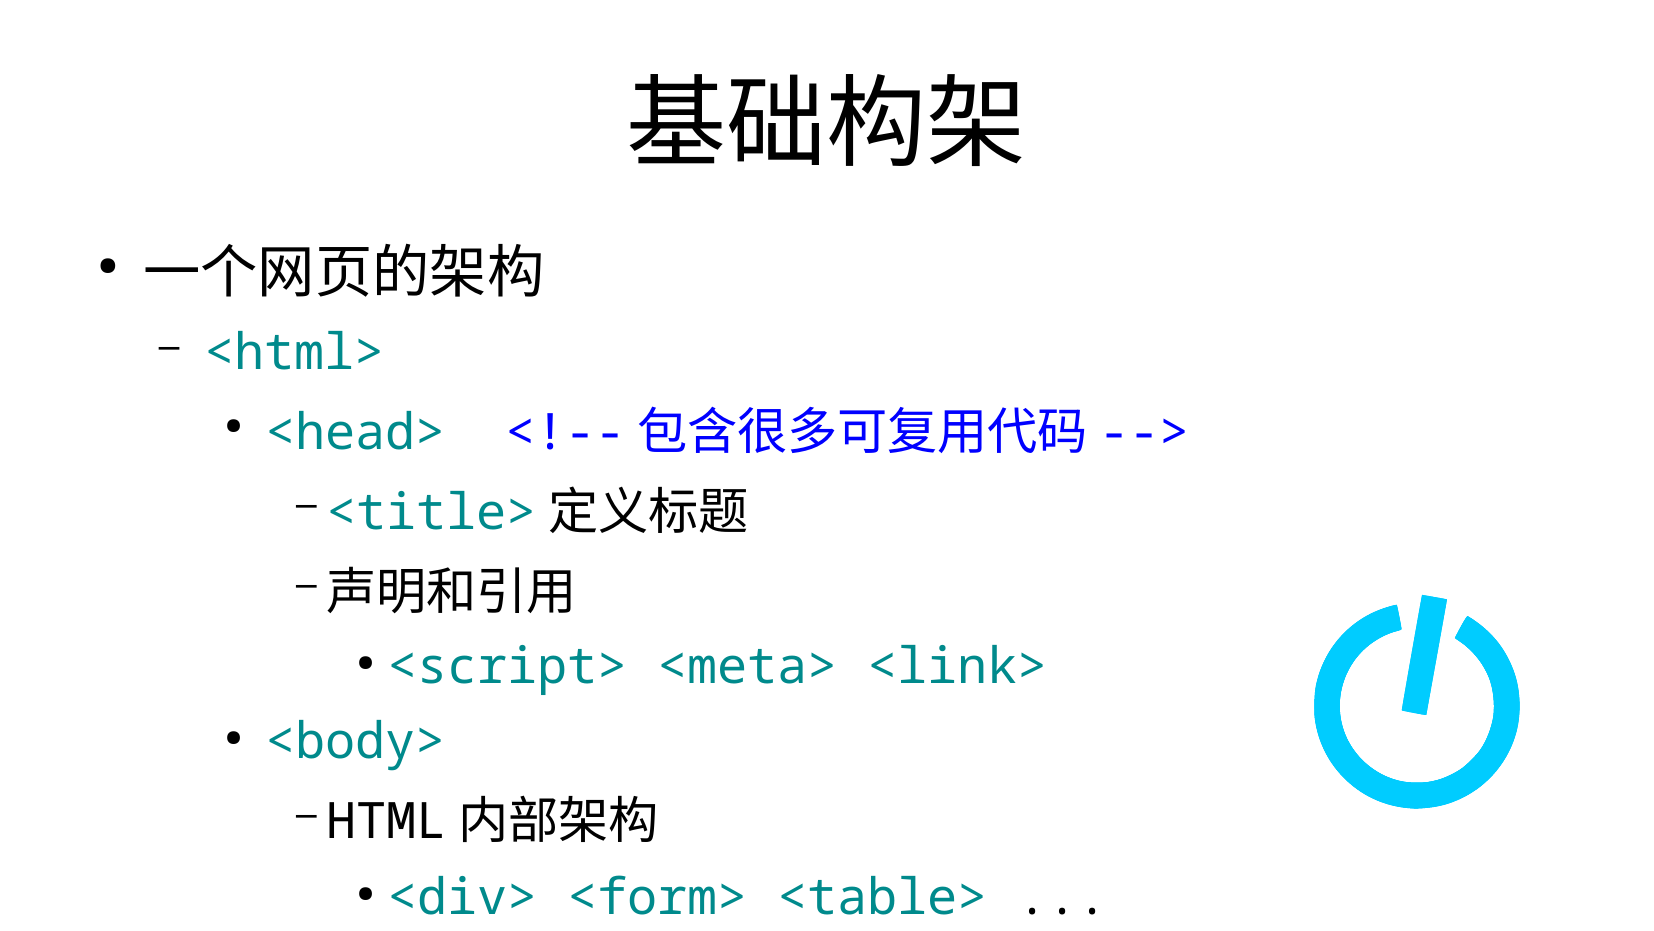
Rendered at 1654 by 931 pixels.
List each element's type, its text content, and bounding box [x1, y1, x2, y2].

title 基础构架 [82, 37, 1571, 193]
list 一个网页的架构 <html> <head> <!--包含很多可复用代码--> <title>定义标题 声明和引用 <script> <meta> <link> <body> HTML内部架构 <div> <form> <table> ... [82, 217, 1571, 931]
